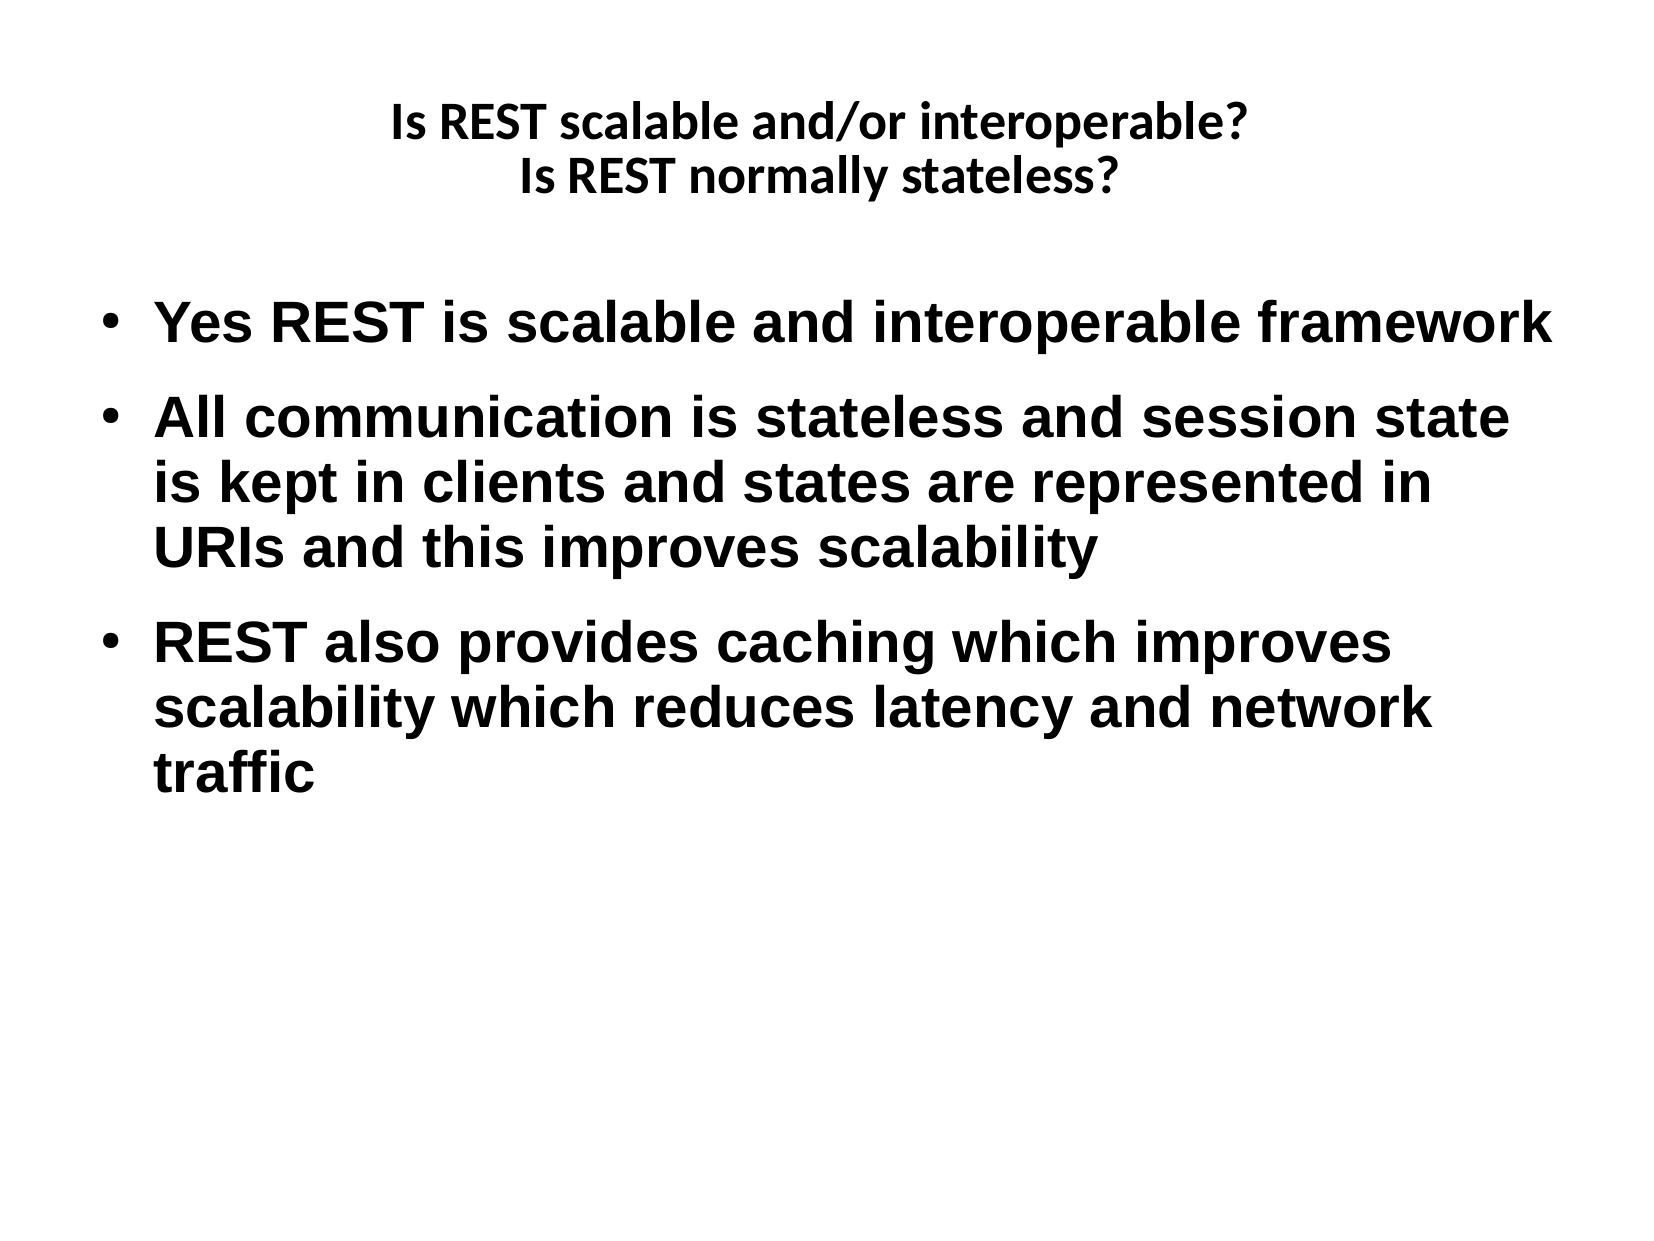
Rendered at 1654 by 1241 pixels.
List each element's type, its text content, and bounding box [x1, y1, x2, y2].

list Yes REST is scalable and interoperable framework All communication is stateless and session state is kept in clients and states are represented in URIs and this improves scalability REST also provides caching which improves scalability which reduces latency and network traffic [82, 290, 1571, 1153]
title Is REST scalable and/or interoperable? Is REST normally stateless? [82, 49, 1571, 257]
